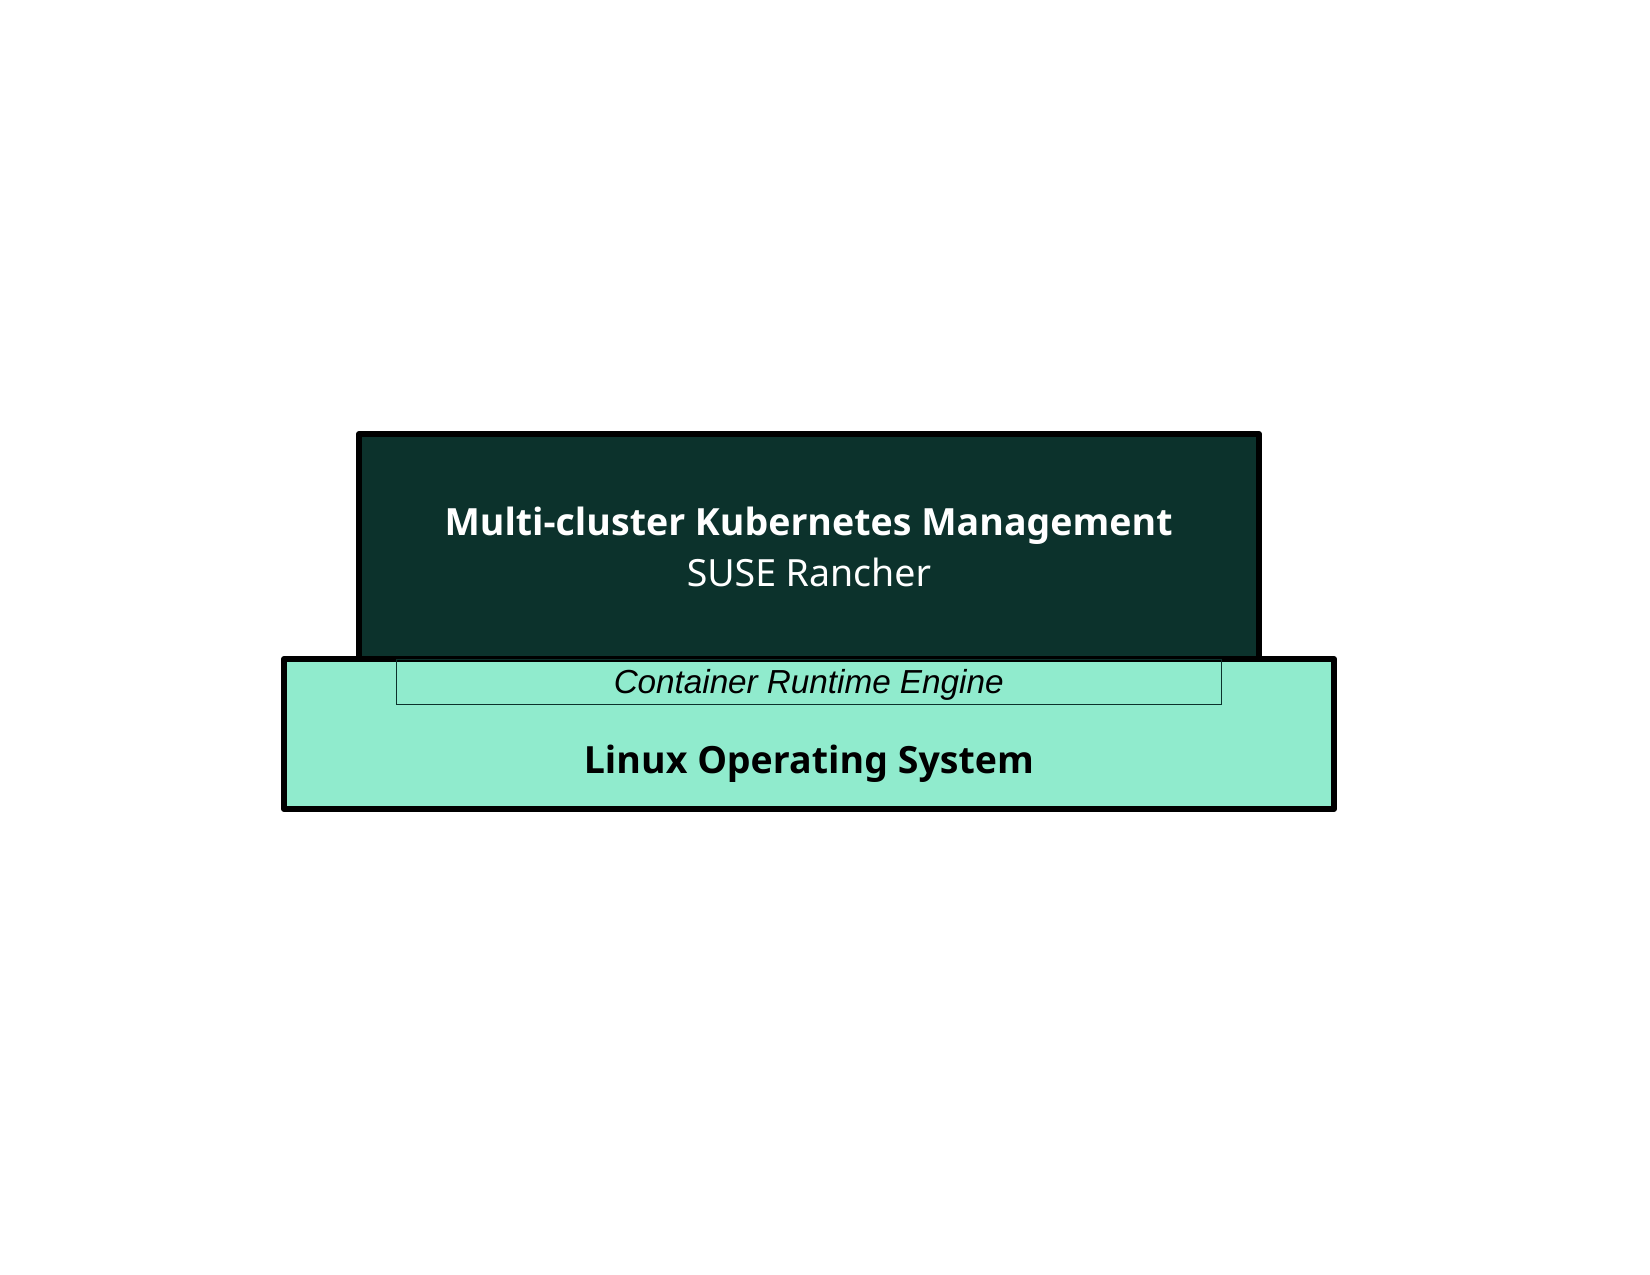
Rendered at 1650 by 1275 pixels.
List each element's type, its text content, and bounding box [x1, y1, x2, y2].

text_box Multi-cluster Kubernetes Management SUSE Rancher [359, 434, 1260, 660]
text_box Linux Operating System [284, 659, 1335, 810]
text_box Container Runtime Engine [396, 659, 1222, 705]
